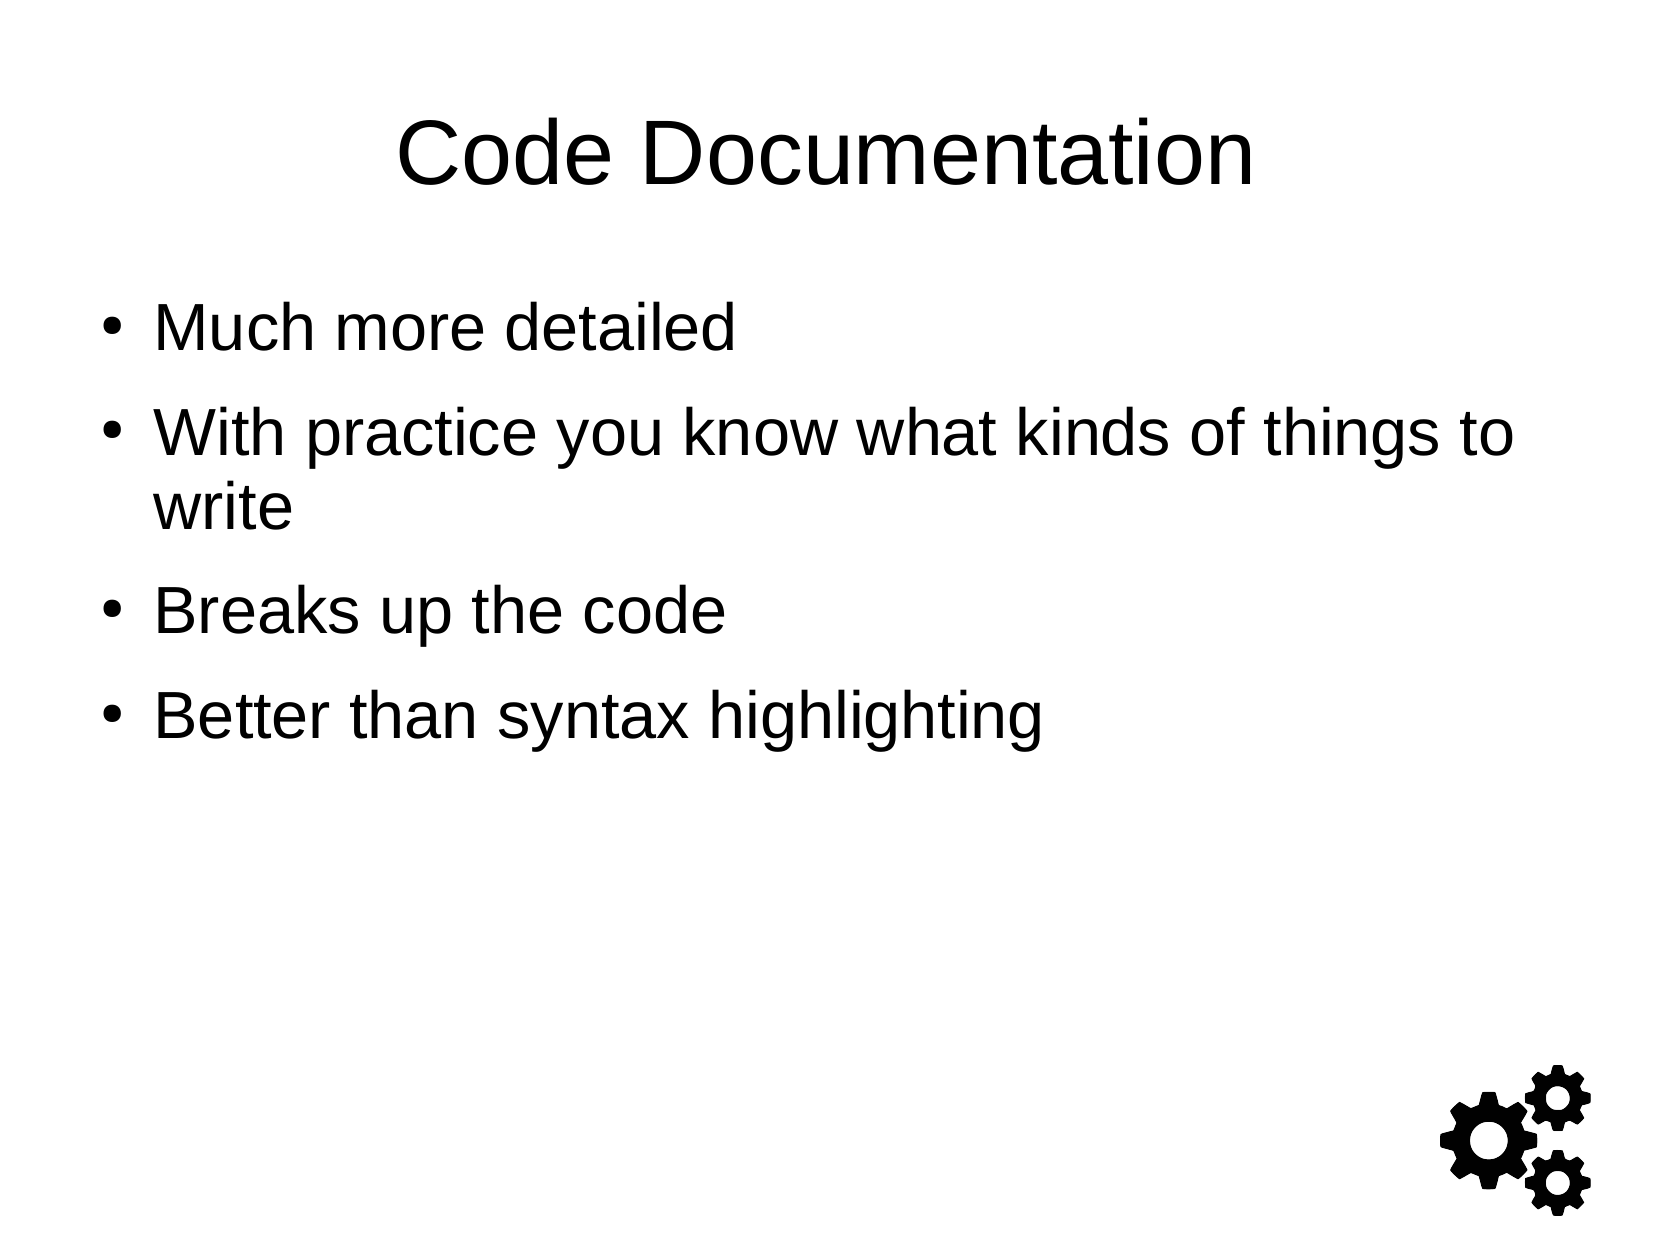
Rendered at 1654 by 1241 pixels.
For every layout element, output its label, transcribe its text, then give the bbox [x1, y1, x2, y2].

picture [1440, 1065, 1591, 1216]
title Code Documentation [82, 49, 1571, 257]
list Much more detailed With practice you know what kinds of things to write Breaks up the code Better than syntax highlighting [82, 290, 1571, 1010]
